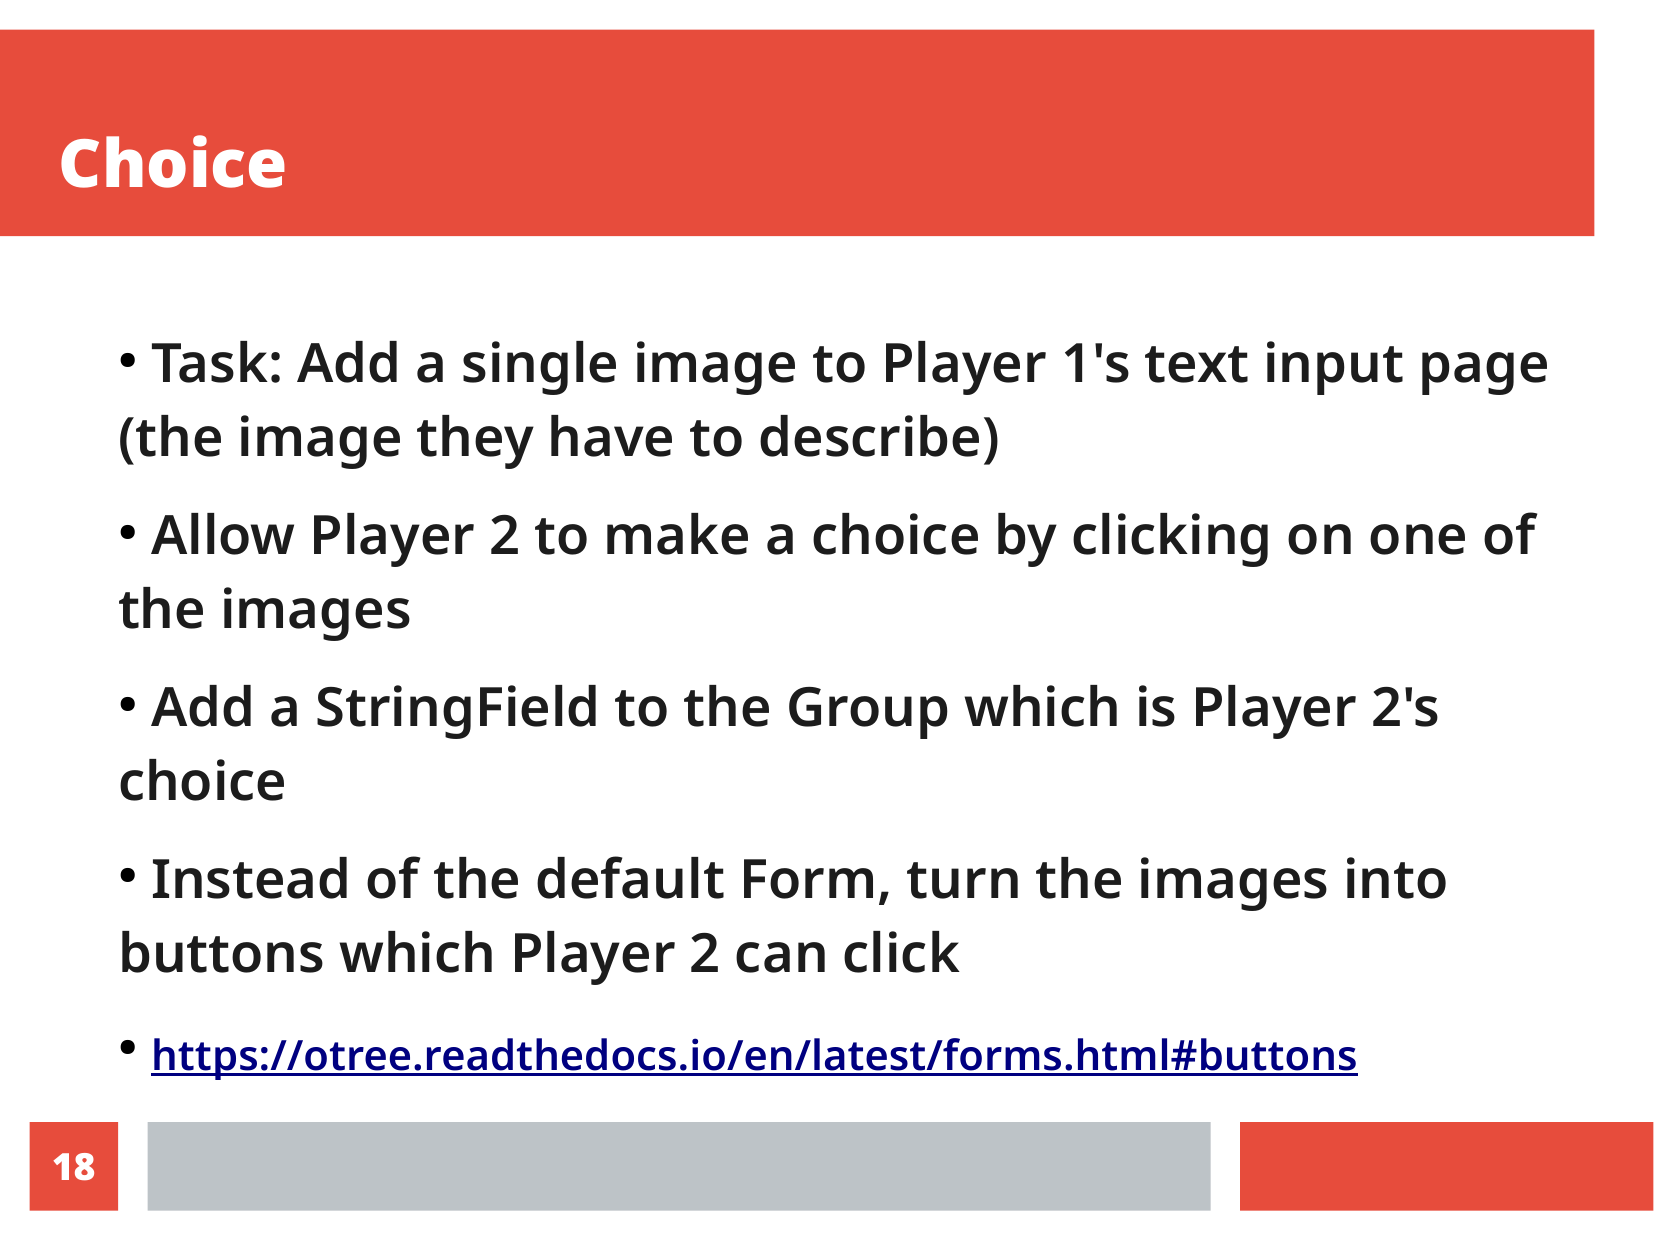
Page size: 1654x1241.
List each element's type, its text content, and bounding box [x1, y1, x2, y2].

list Task: Add a single image to Player 1's text input page (the image they have to describe) Allow Player 2 to make a choice by clicking on one of the images Add a StringField to the Group which is Player 2's choice Instead of the default Form, turn the images into buttons which Player 2 can click https://otree.readthedocs.io/en/latest/forms.html#buttons [59, 324, 1565, 1093]
title Choice [59, 59, 1595, 207]
